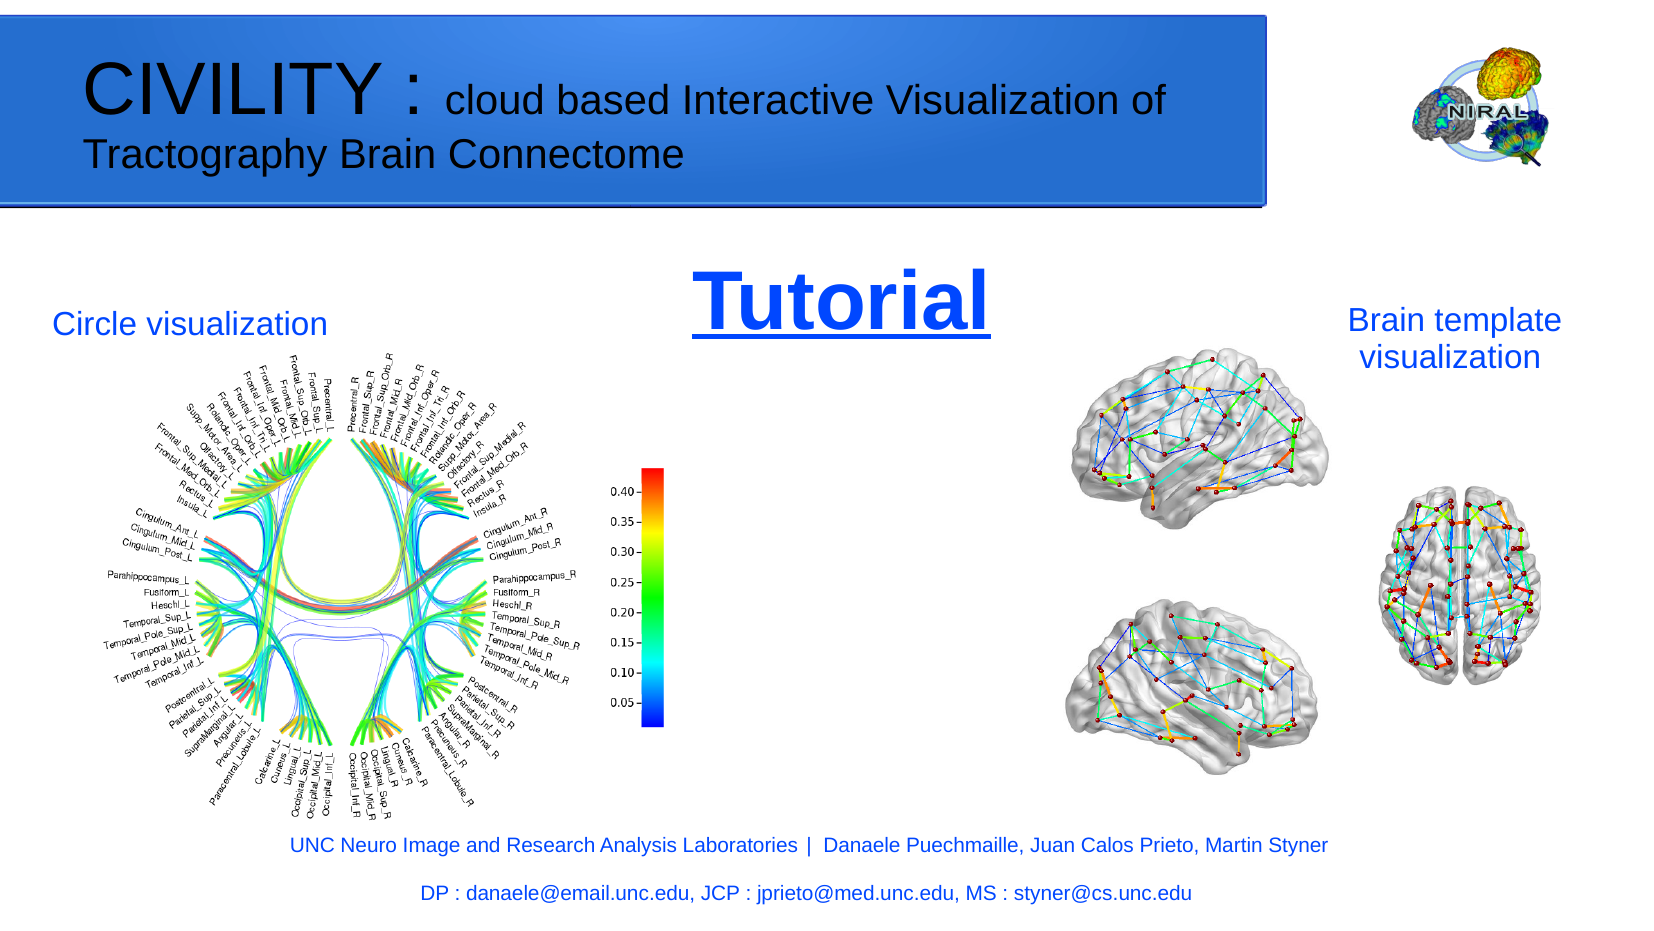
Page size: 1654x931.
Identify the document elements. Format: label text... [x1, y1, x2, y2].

picture [1055, 332, 1339, 541]
picture [1050, 570, 1336, 792]
picture [75, 330, 686, 841]
picture [1361, 465, 1561, 706]
text_box Circle visualization [30, 270, 361, 376]
text_box Brain template visualization [1290, 285, 1621, 391]
title CIVILITY : cloud based Interactive Visualization of Tractography Brain Connectome [82, 35, 1235, 189]
picture [0, 13, 1270, 212]
subtitle Tutorial [345, 225, 1339, 376]
text_box UNC Neuro Image and Research Analysis Laboratories | Danaele Puechmaille, Juan Calos Prieto, Martin Styner DP : danaele@email.unc.edu, JCP : jprieto@med.unc.edu, MS : styner@cs.unc.edu [253, 825, 1366, 913]
picture [1395, 20, 1576, 196]
